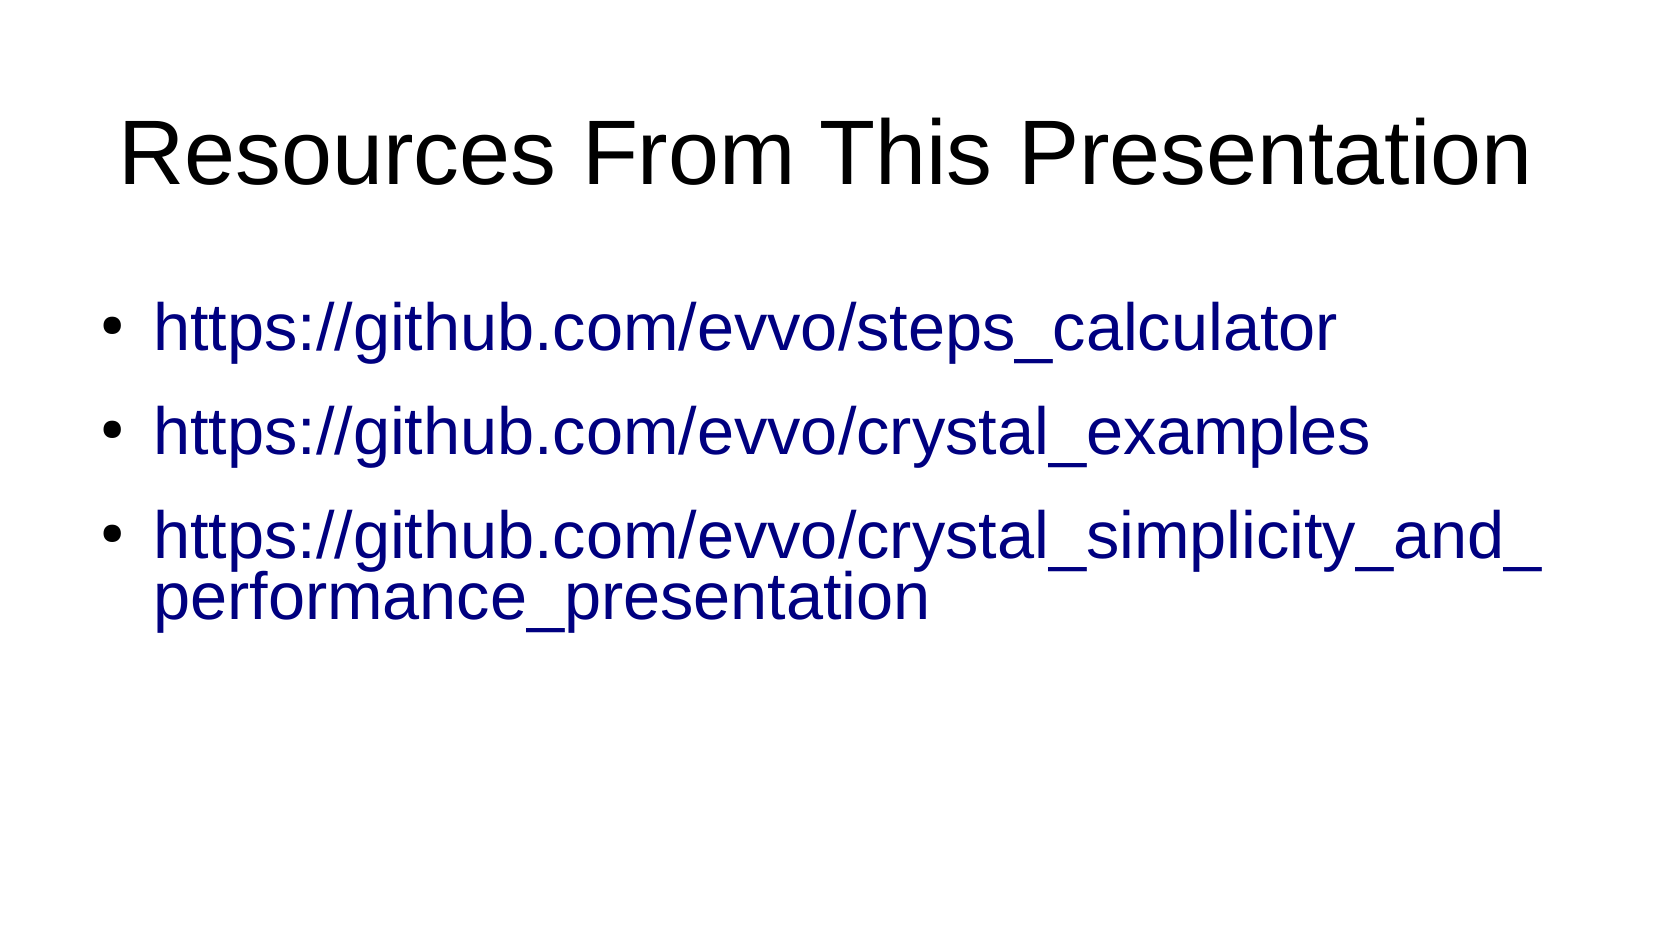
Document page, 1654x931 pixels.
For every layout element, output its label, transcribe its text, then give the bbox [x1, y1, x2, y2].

list https://github.com/evvo/steps_calculator https://github.com/evvo/crystal_examples https://github.com/evvo/crystal_simplicity_and_performance_presentation [82, 290, 1571, 856]
title Resources From This Presentation [82, 49, 1571, 257]
